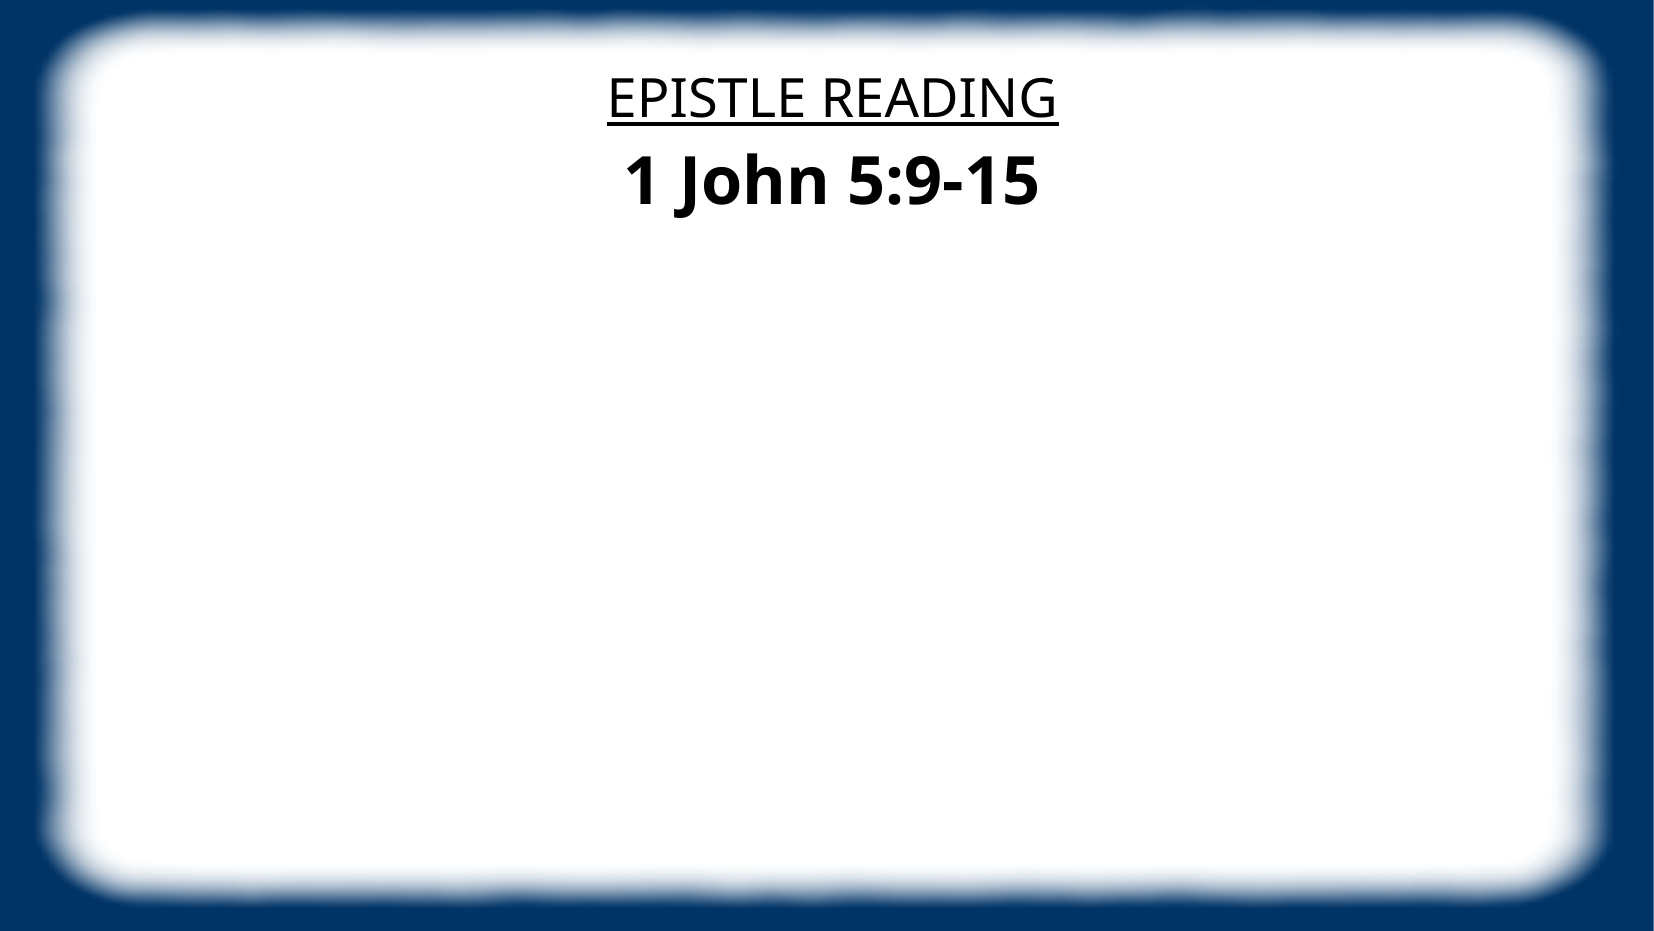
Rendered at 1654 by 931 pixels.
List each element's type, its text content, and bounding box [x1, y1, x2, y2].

picture [0, 0, 1654, 931]
text_box EPISTLE READING 1 John 5:9-15 [135, 52, 1531, 241]
